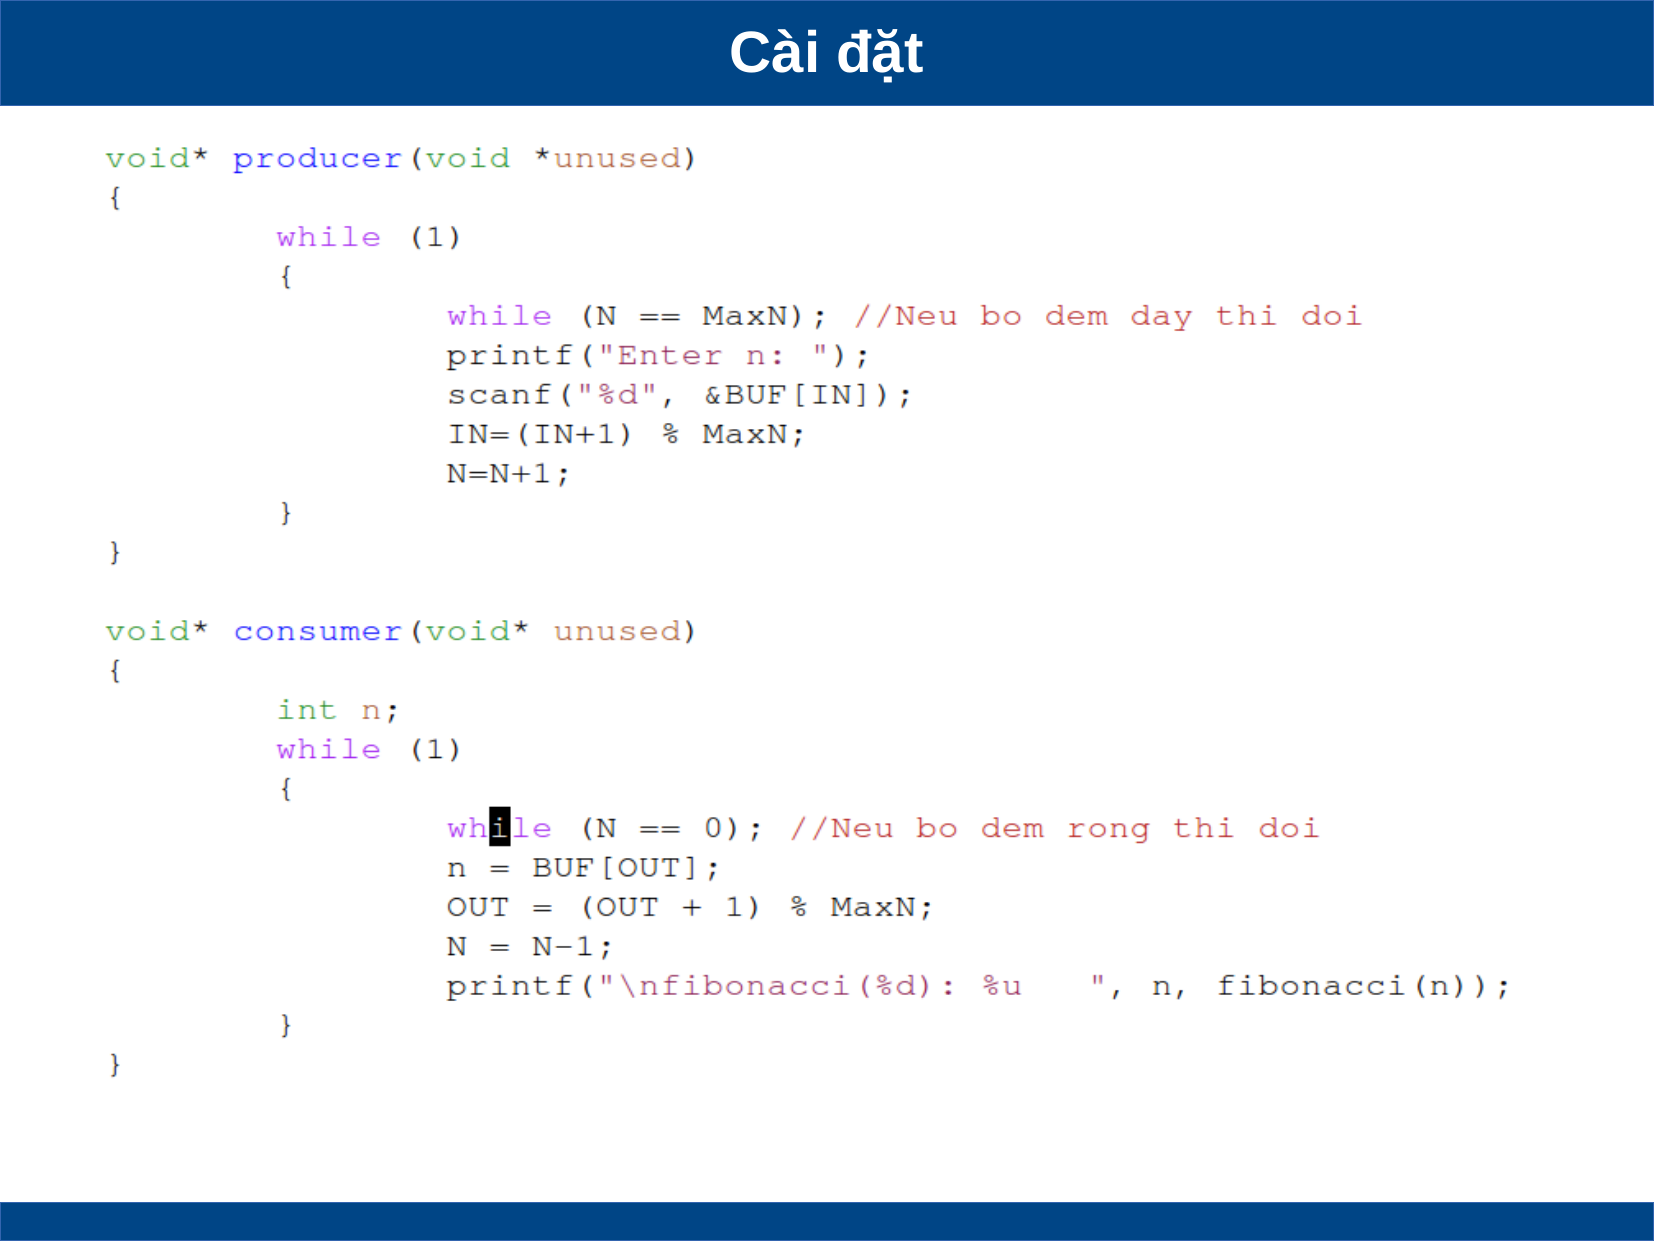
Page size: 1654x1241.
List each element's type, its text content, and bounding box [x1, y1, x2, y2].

picture [105, 134, 1561, 1096]
title Cài đặt [0, 0, 1654, 106]
